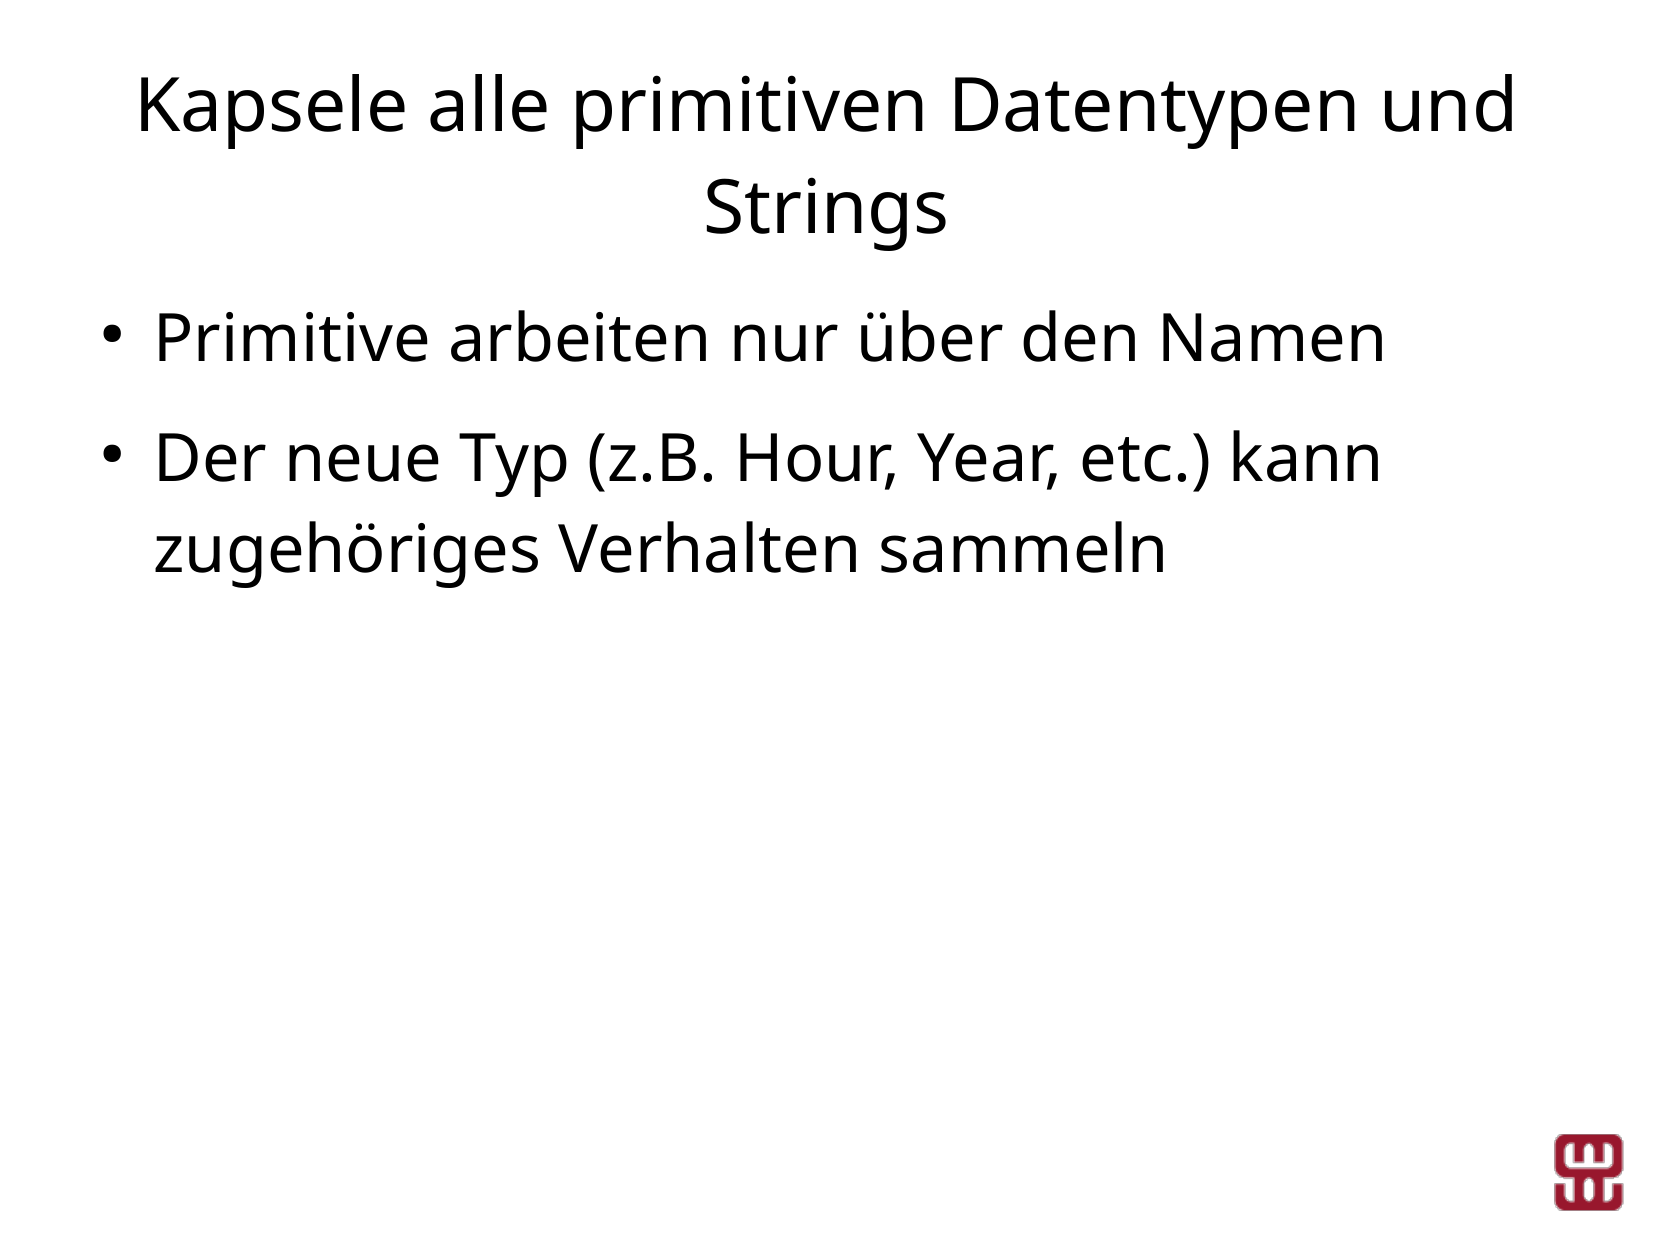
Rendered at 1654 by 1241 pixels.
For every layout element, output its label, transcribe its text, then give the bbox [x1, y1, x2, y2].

picture [1553, 1133, 1625, 1214]
title Kapsele alle primitiven Datentypen und Strings [82, 56, 1571, 250]
list Primitive arbeiten nur über den Namen Der neue Typ (z.B. Hour, Year, etc.) kann zugehöriges Verhalten sammeln [82, 290, 1571, 1094]
